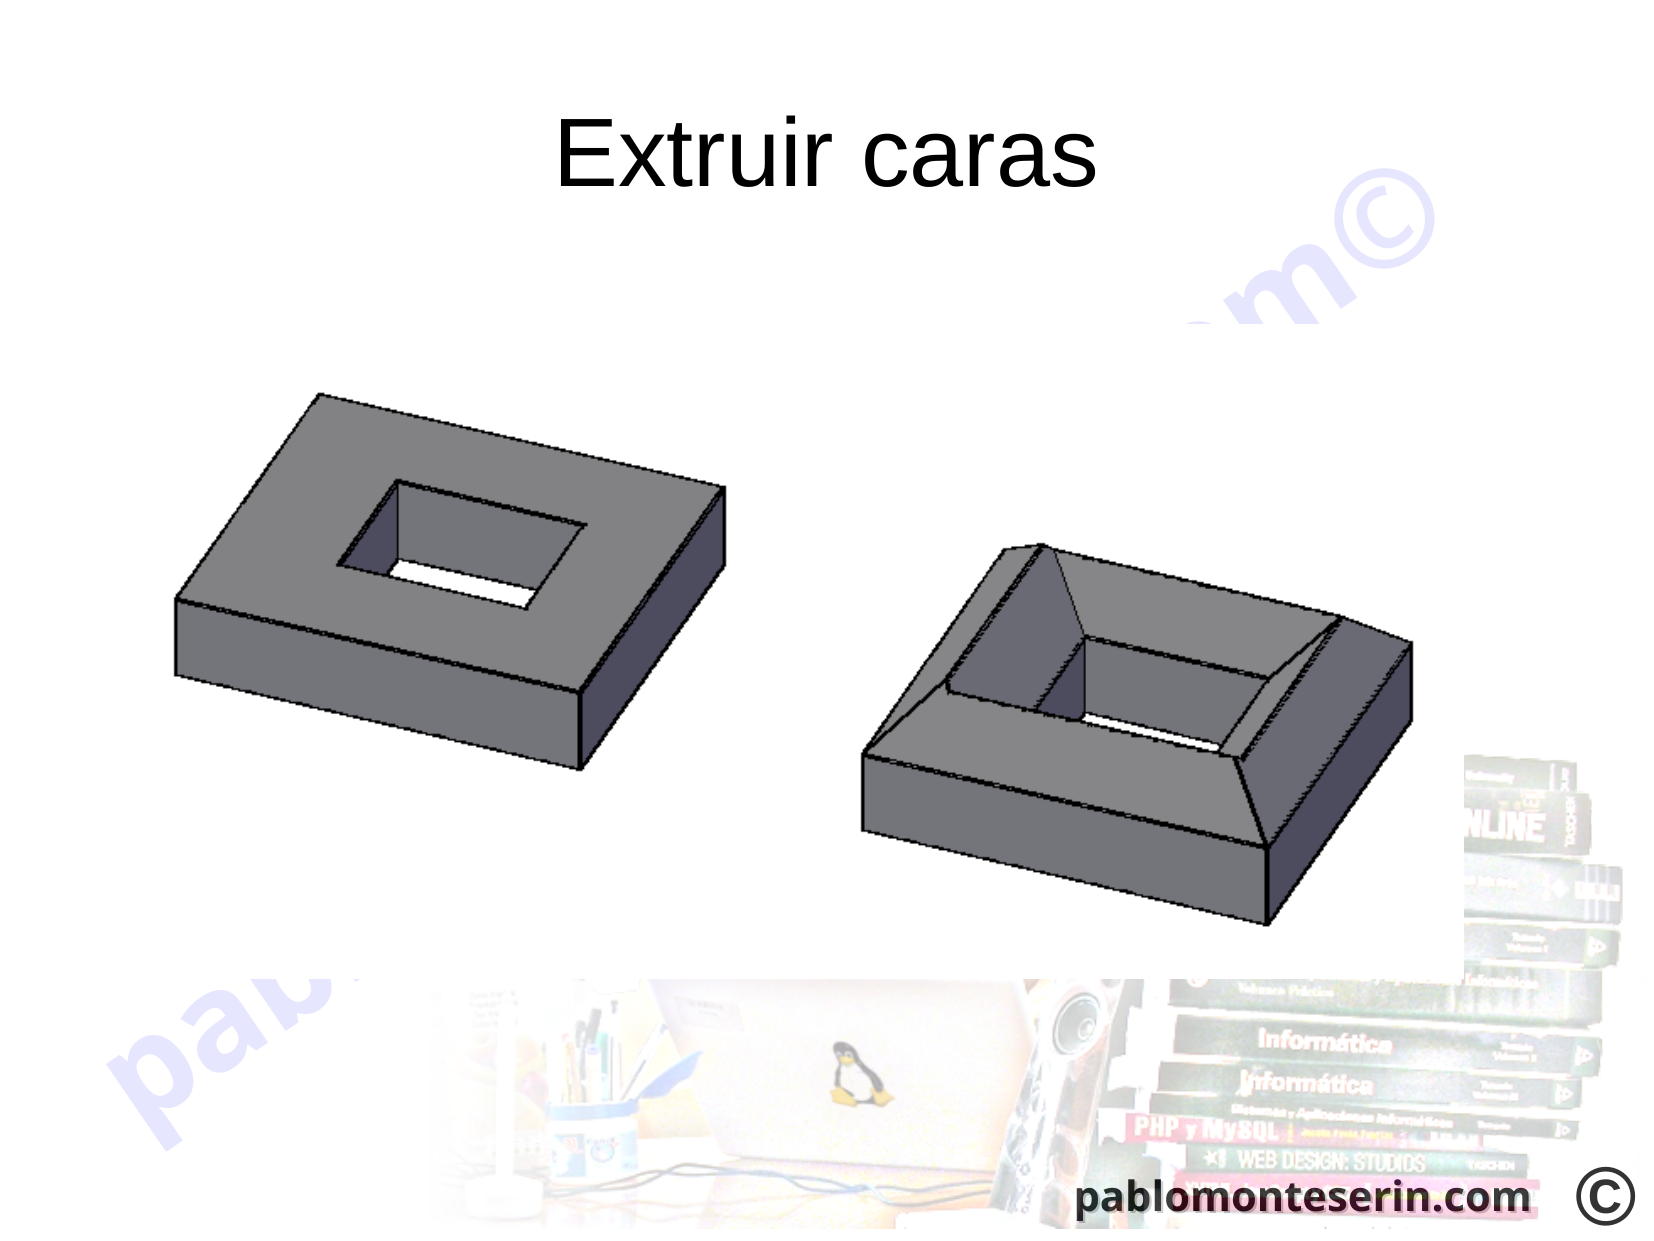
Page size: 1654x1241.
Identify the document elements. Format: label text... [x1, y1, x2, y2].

title Extruir caras [82, 49, 1571, 257]
picture [112, 324, 1654, 1229]
